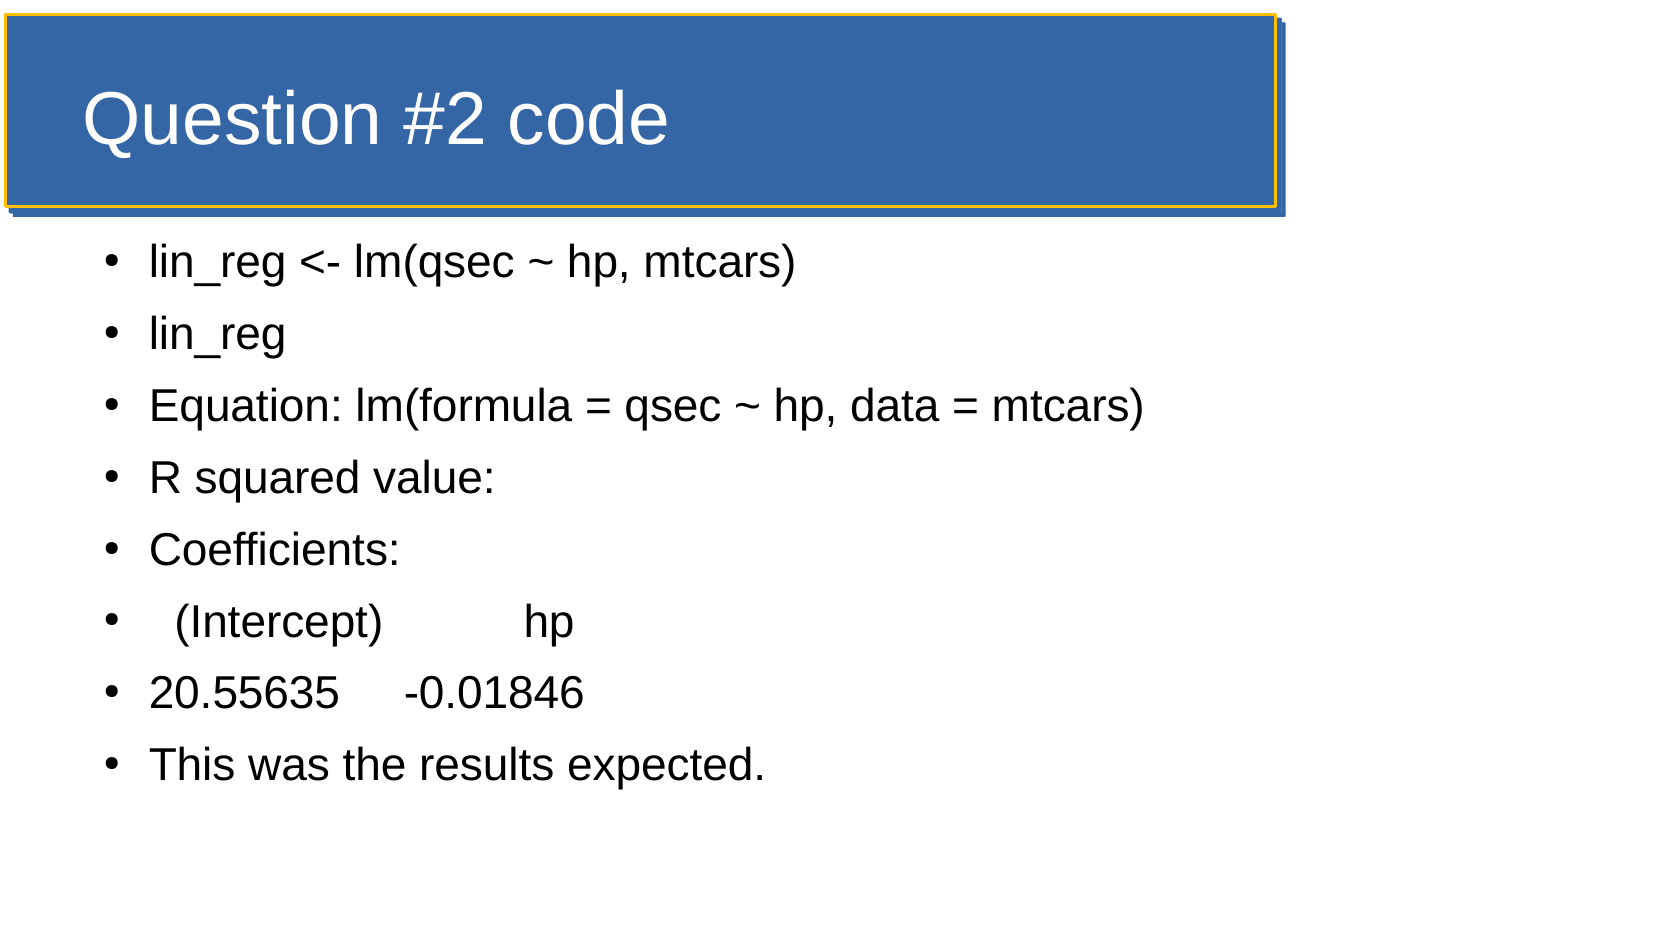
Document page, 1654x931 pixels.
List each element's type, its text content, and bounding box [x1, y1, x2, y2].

title Question #2 code [82, 44, 1235, 192]
list lin_reg <- lm(qsec ~ hp, mtcars) lin_reg Equation: lm(formula = qsec ~ hp, data = mtcars) R squared value: Coefficients: (Intercept) hp 20.55635 -0.01846 This was the results expected. [88, 236, 1565, 798]
